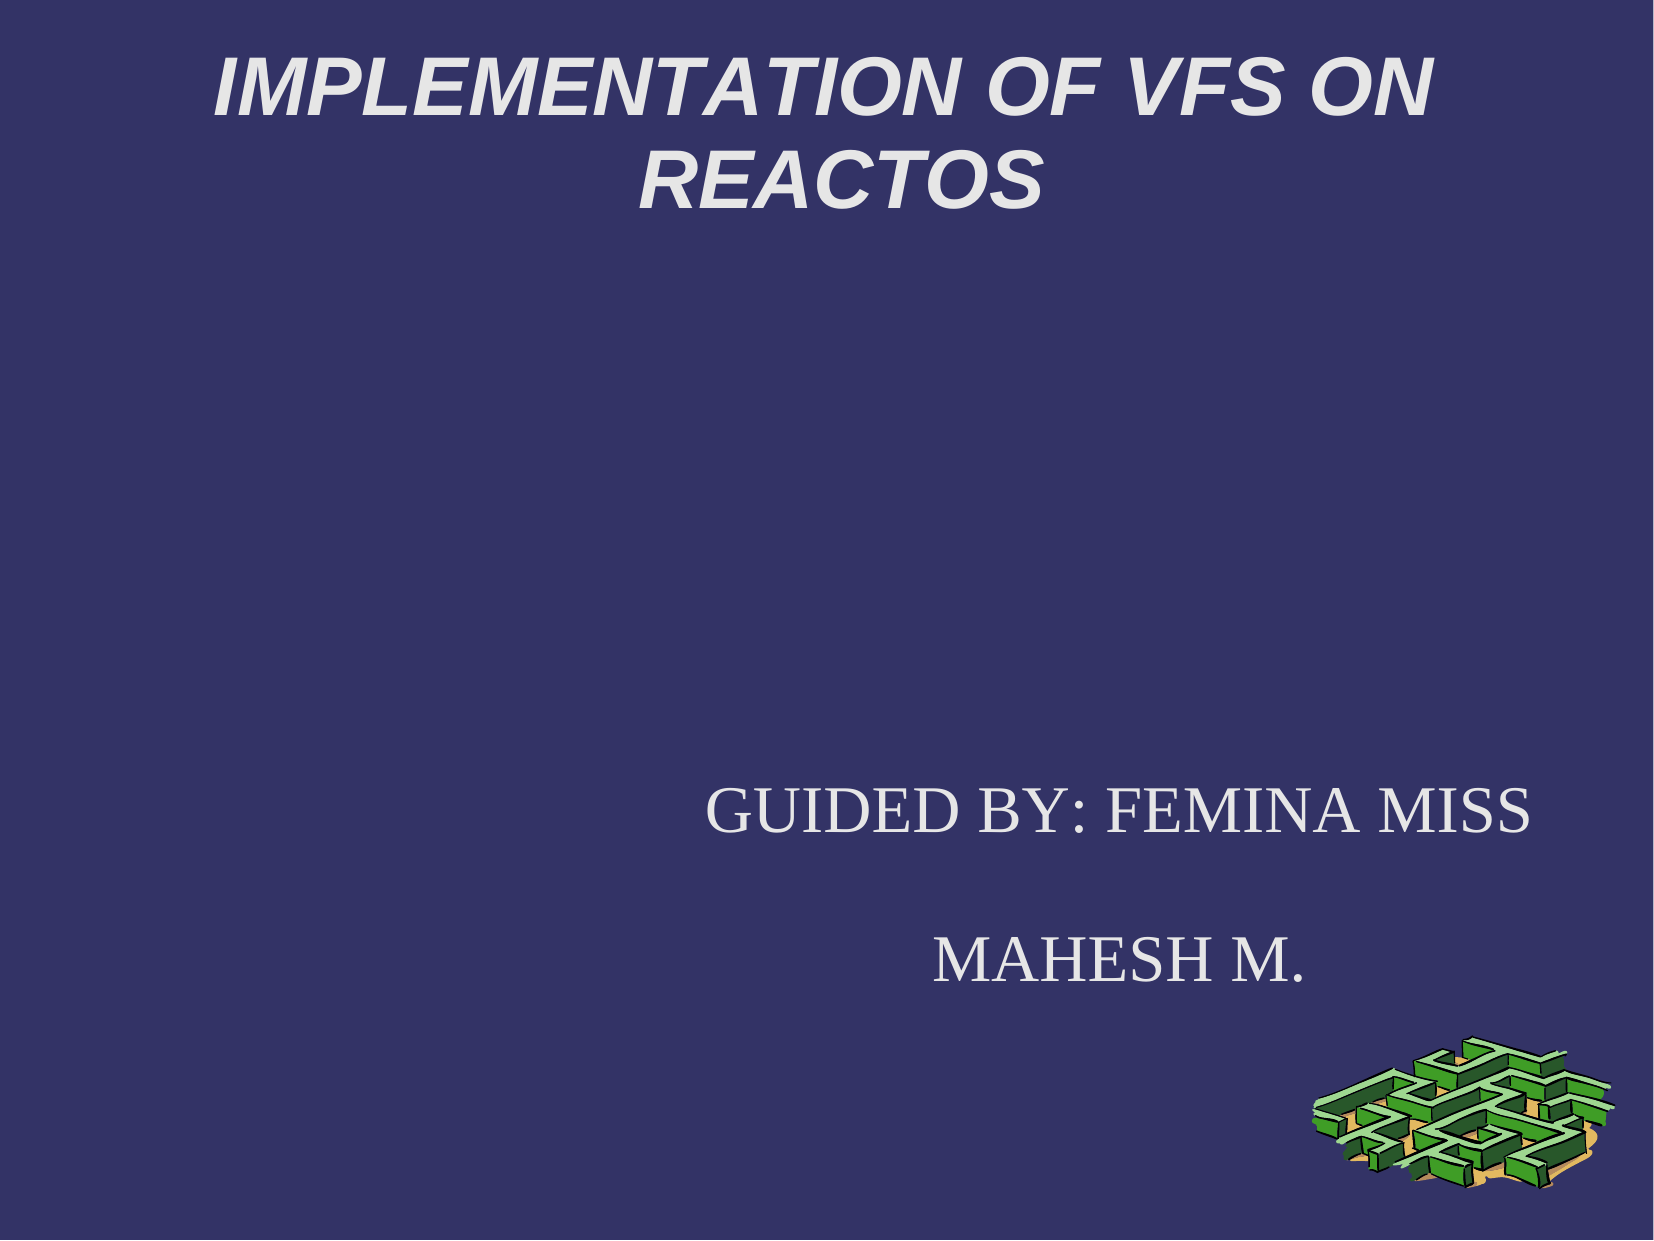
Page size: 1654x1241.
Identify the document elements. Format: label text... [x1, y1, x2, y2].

subtitle GUIDED BY: FEMINA MISS MAHESH M. [178, 362, 1570, 1144]
title IMPLEMENTATION OF VFS ON REACTOS [118, 29, 1531, 237]
